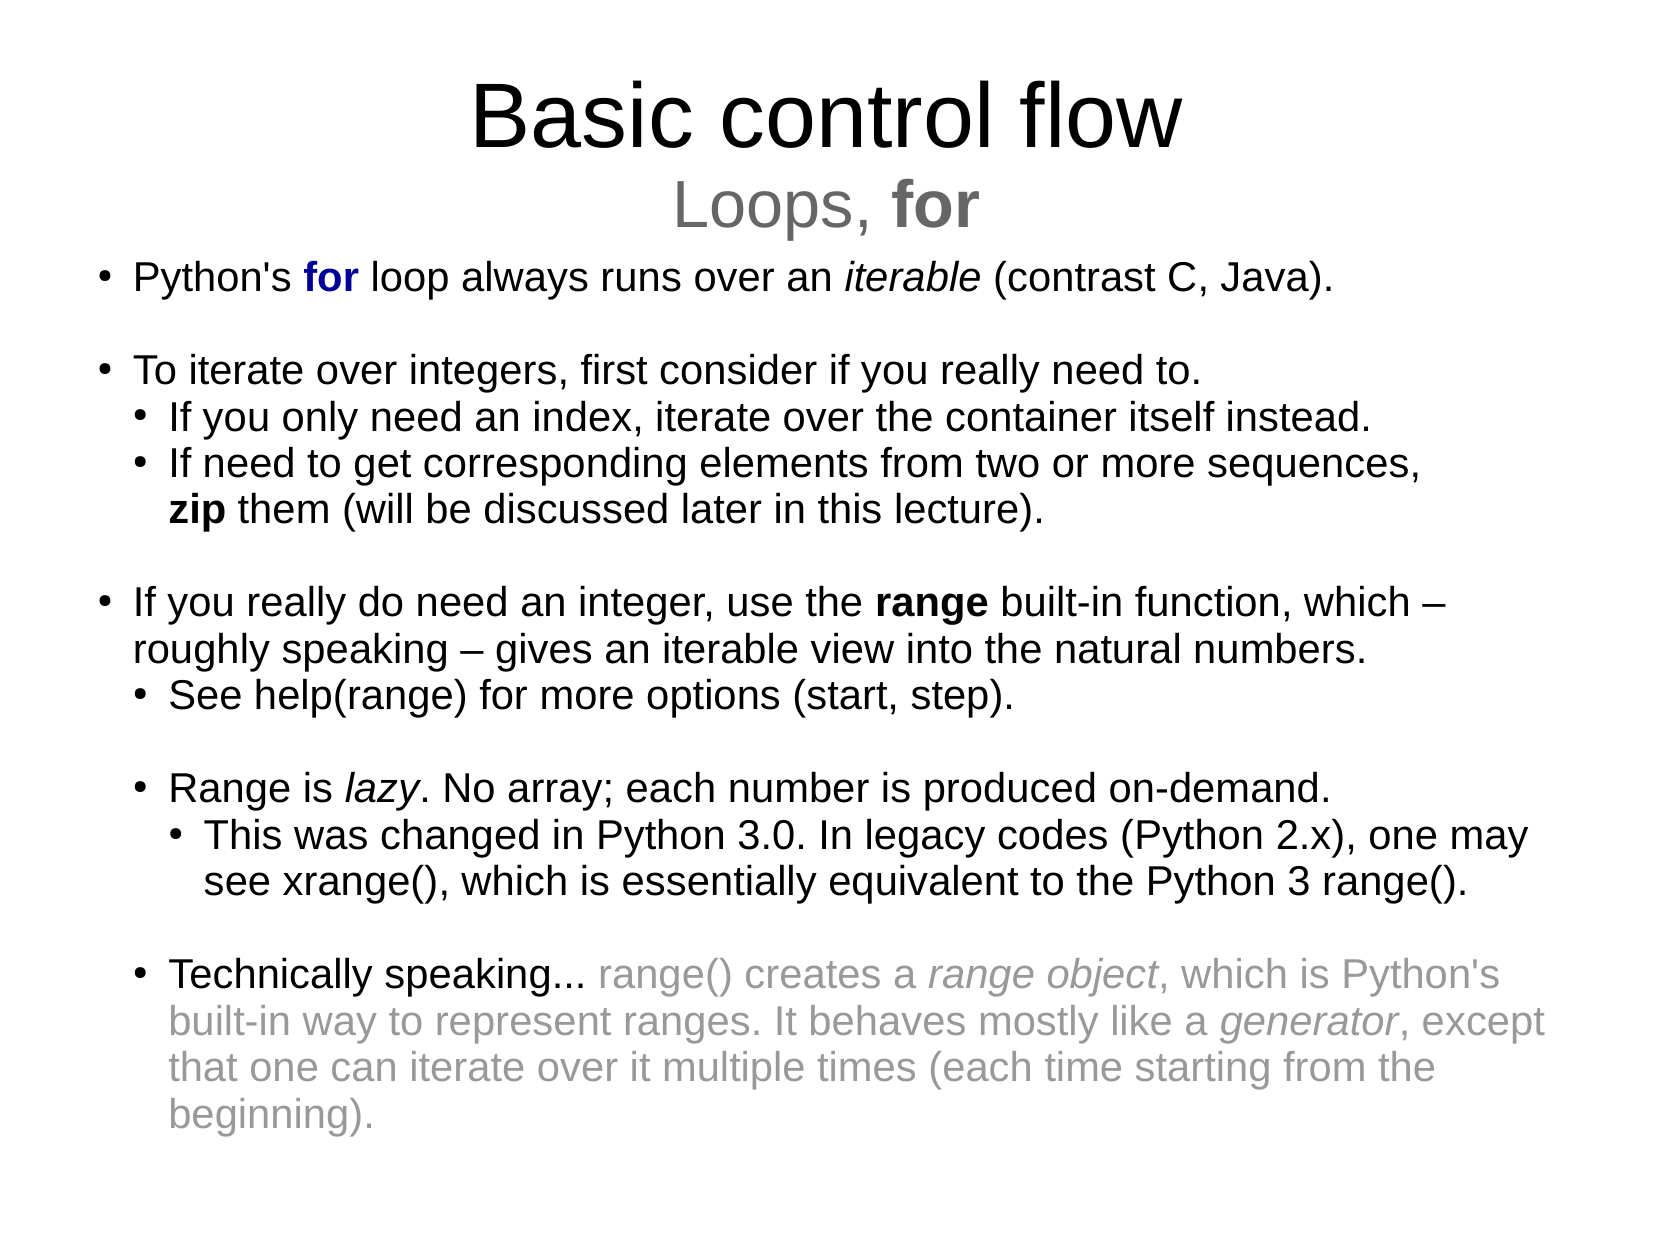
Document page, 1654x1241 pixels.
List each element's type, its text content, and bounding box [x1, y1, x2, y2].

text_box Python's for loop always runs over an iterable (contrast C, Java). To iterate over integers, first consider if you really need to. If you only need an index, iterate over the container itself instead. If need to get corresponding elements from two or more sequences, zip them (will be discussed later in this lecture). If you really do need an integer, use the range built-in function, which – roughly speaking – gives an iterable view into the natural numbers. See help(range) for more options (start, step). Range is lazy. No array; each number is produced on-demand. This was changed in Python 3.0. In legacy codes (Python 2.x), one may see xrange(), which is essentially equivalent to the Python 3 range(). Technically speaking... range() creates a range object, which is Python's built-in way to represent ranges. It behaves mostly like a generator, except that one can iterate over it multiple times (each time starting from the beginning). [82, 246, 1561, 1155]
title Basic control flow Loops, for [82, 49, 1571, 257]
